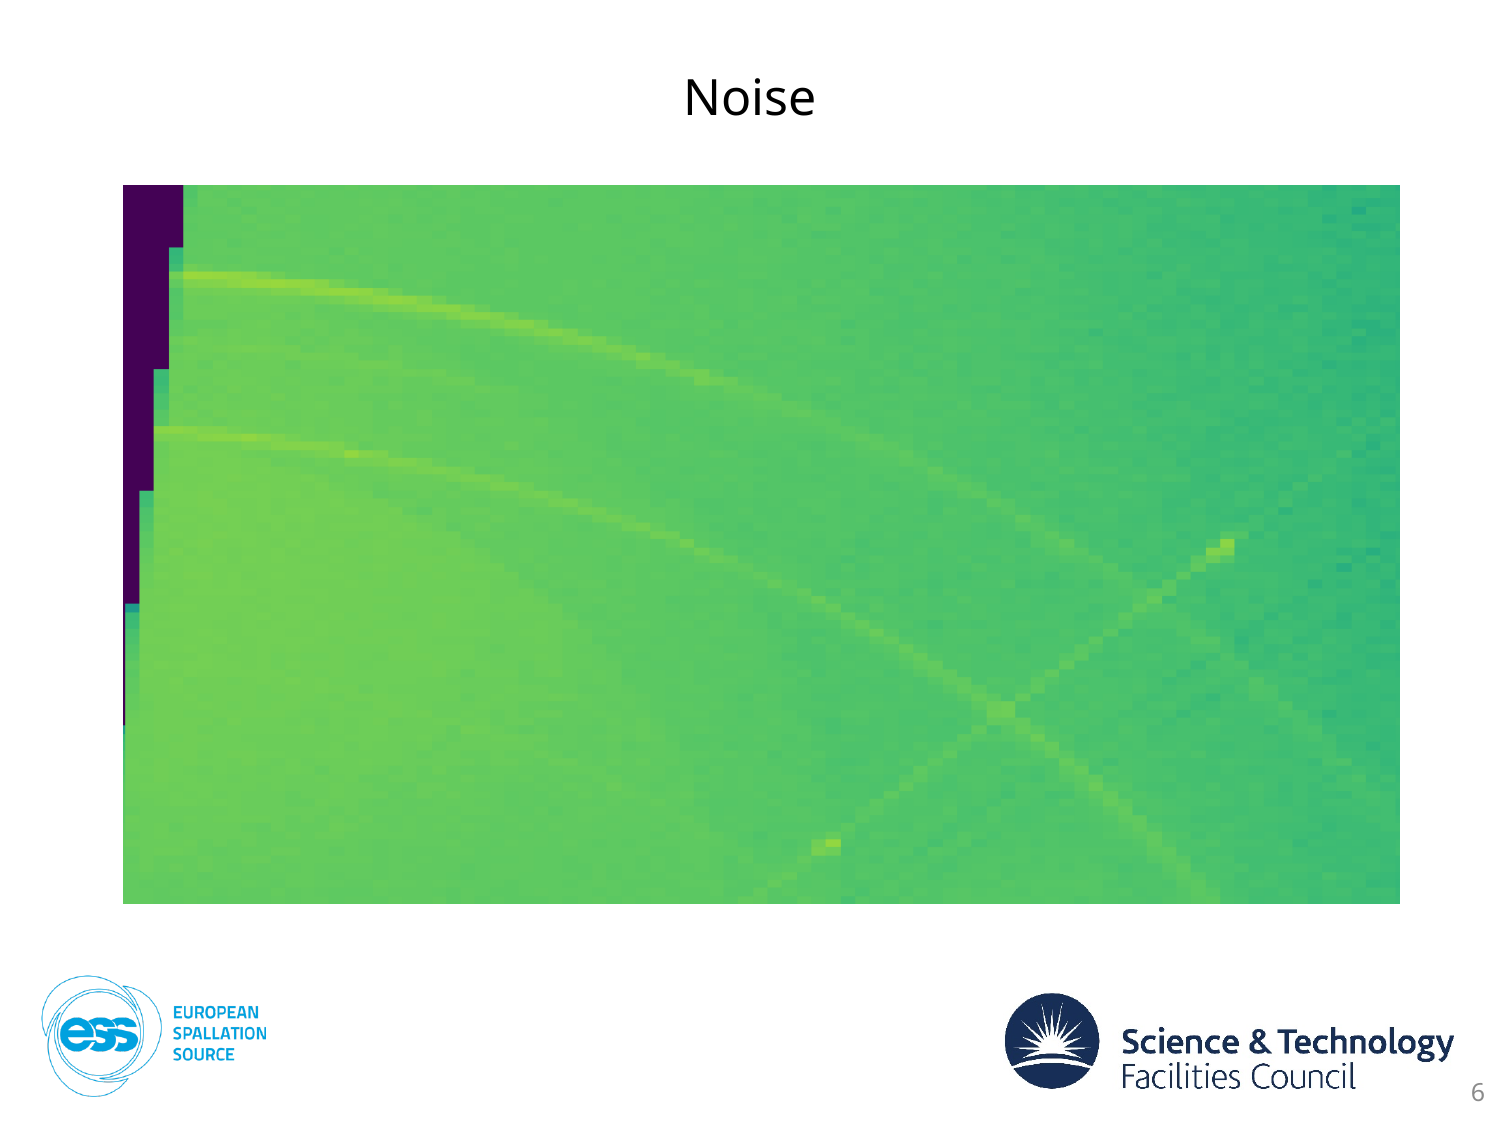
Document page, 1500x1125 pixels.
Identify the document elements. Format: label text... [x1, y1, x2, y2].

picture [123, 185, 1400, 904]
slide_number <number> [1387, 1064, 1500, 1124]
picture [41, 975, 266, 1097]
title Noise [0, 30, 1500, 161]
picture [1003, 991, 1454, 1090]
